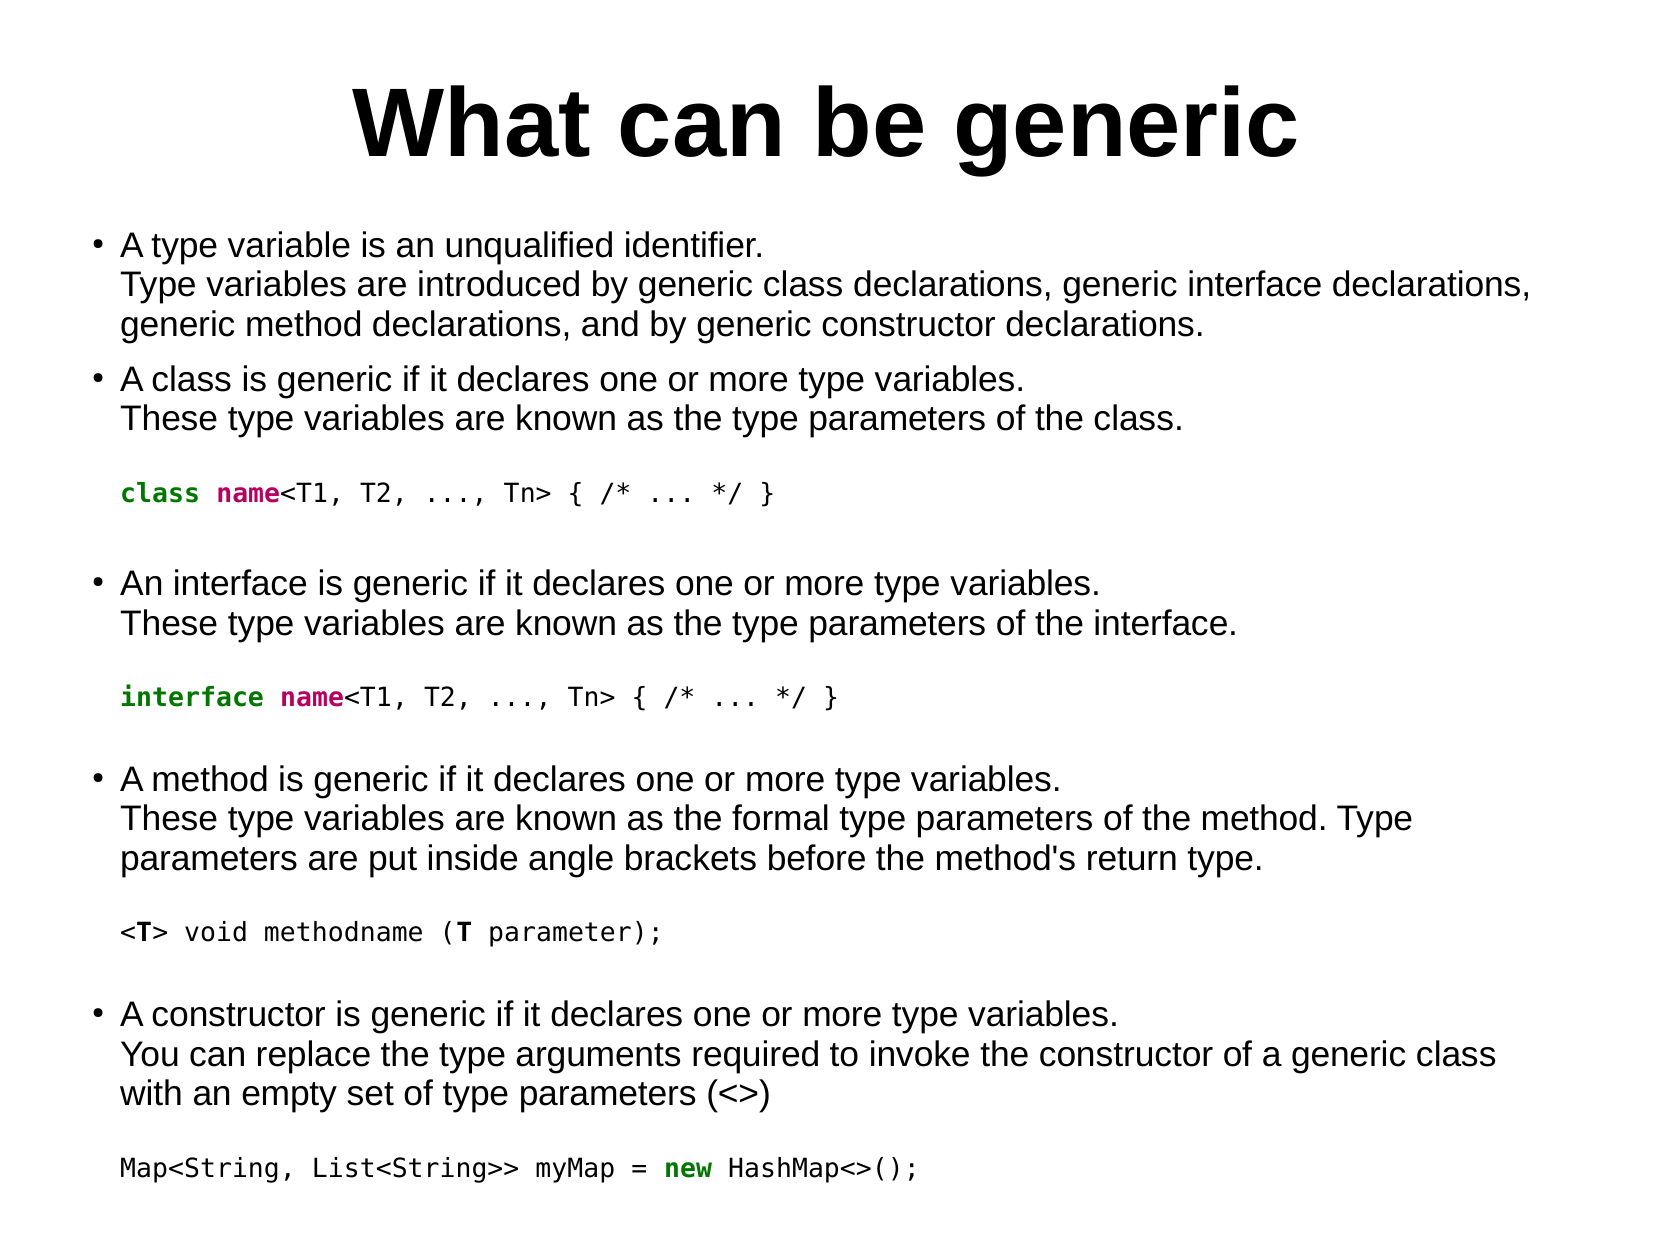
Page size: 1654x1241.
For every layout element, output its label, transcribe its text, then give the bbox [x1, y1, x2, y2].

list A type variable is an unqualified identifier. Type variables are introduced by generic class declarations, generic interface declarations, generic method declarations, and by generic constructor declarations. A class is generic if it declares one or more type variables. These type variables are known as the type parameters of the class. class name<T1, T2, ..., Tn> { /* ... */ } An interface is generic if it declares one or more type variables. These type variables are known as the type parameters of the interface. interface name<T1, T2, ..., Tn> { /* ... */ } A method is generic if it declares one or more type variables. These type variables are known as the formal type parameters of the method. Type parameters are put inside angle brackets before the method's return type. <T> void methodname (T parameter); A constructor is generic if it declares one or more type variables. You can replace the type arguments required to invoke the constructor of a generic class with an empty set of type parameters (<>) Map<String, List<String>> myMap = new HashMap<>(); [82, 225, 1538, 1186]
title What can be generic [82, 49, 1571, 196]
